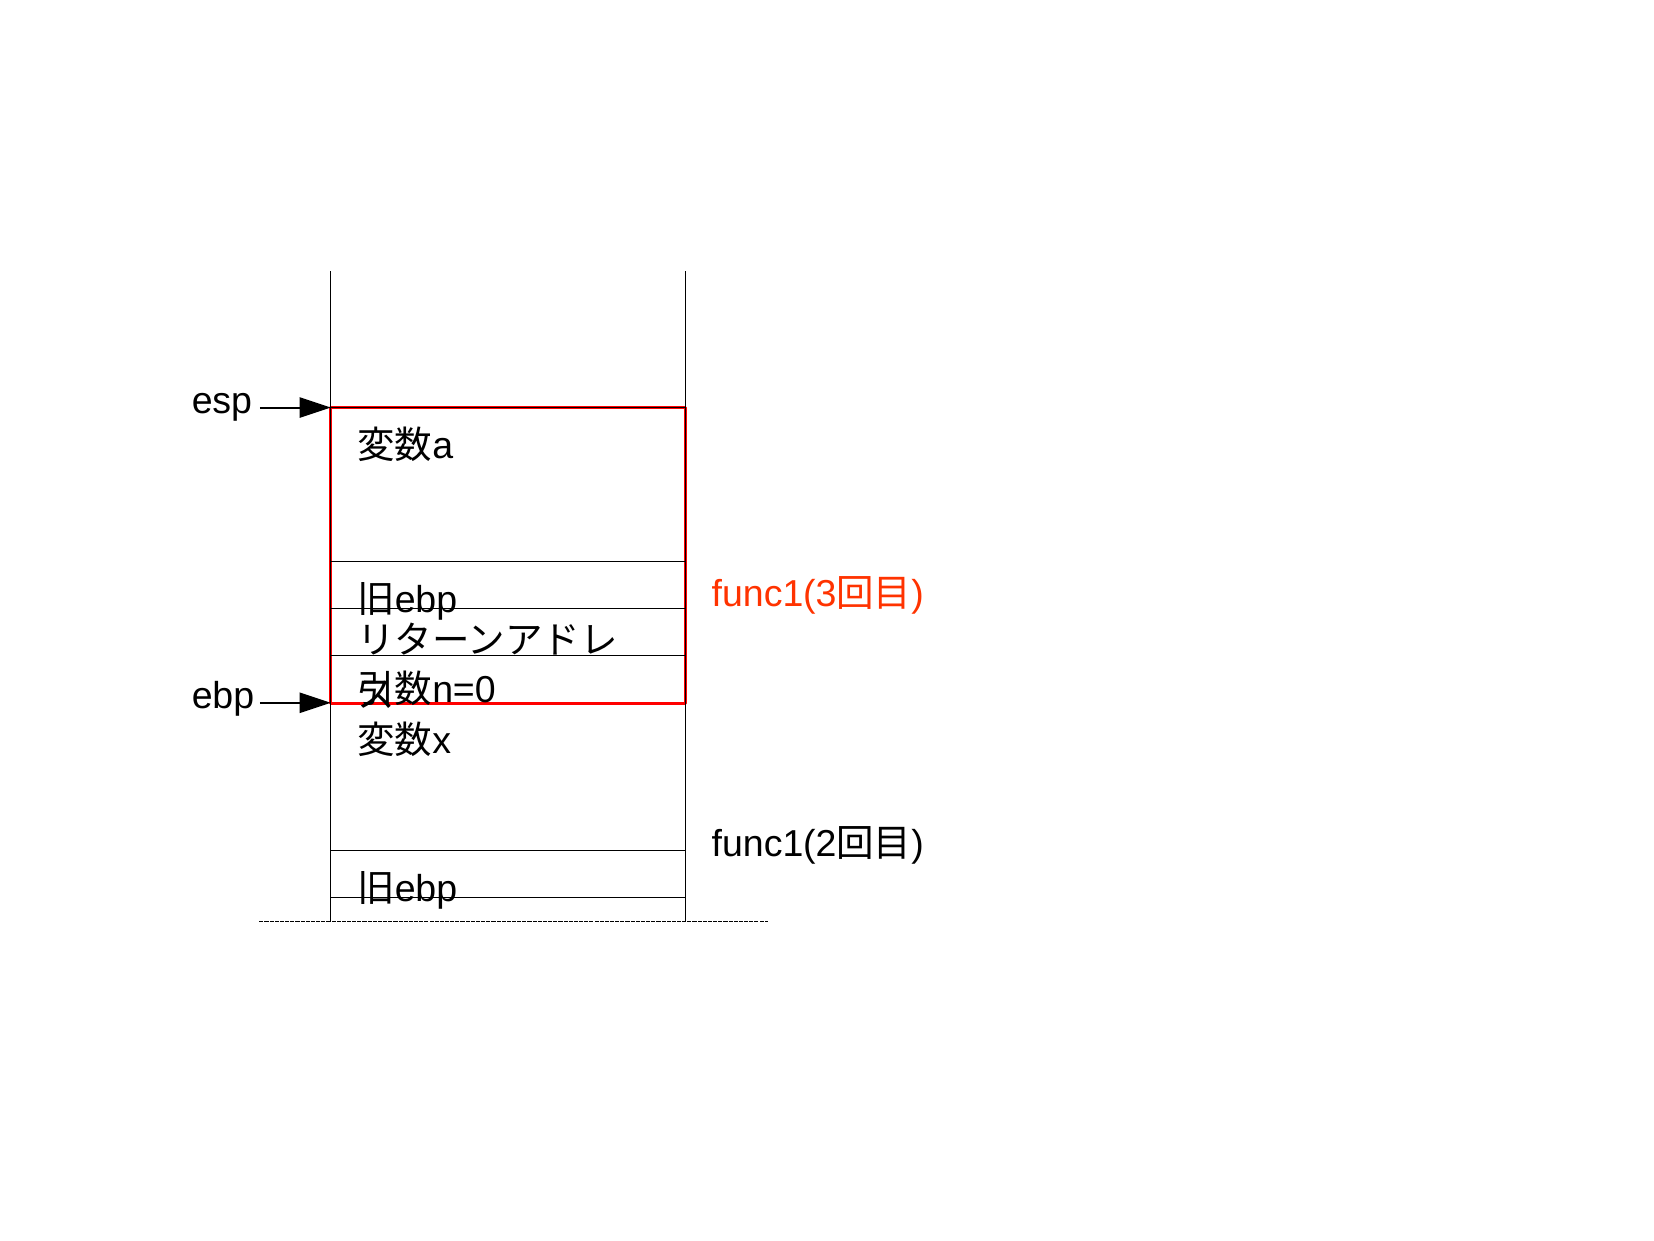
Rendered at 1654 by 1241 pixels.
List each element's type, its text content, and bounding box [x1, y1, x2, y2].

text_box func1(2回目) [696, 805, 945, 905]
text_box 旧ebp [342, 562, 650, 618]
text_box ebp [177, 667, 272, 727]
text_box 変数x [342, 705, 650, 760]
text_box リターンアドレス [342, 656, 650, 660]
text_box 引数n=0 [342, 660, 591, 709]
text_box esp [177, 372, 272, 432]
text_box 変数a [342, 408, 650, 465]
text_box リターンアドレス [342, 618, 650, 655]
text_box 旧ebp [342, 850, 650, 908]
text_box func1(3回目) [696, 555, 945, 615]
